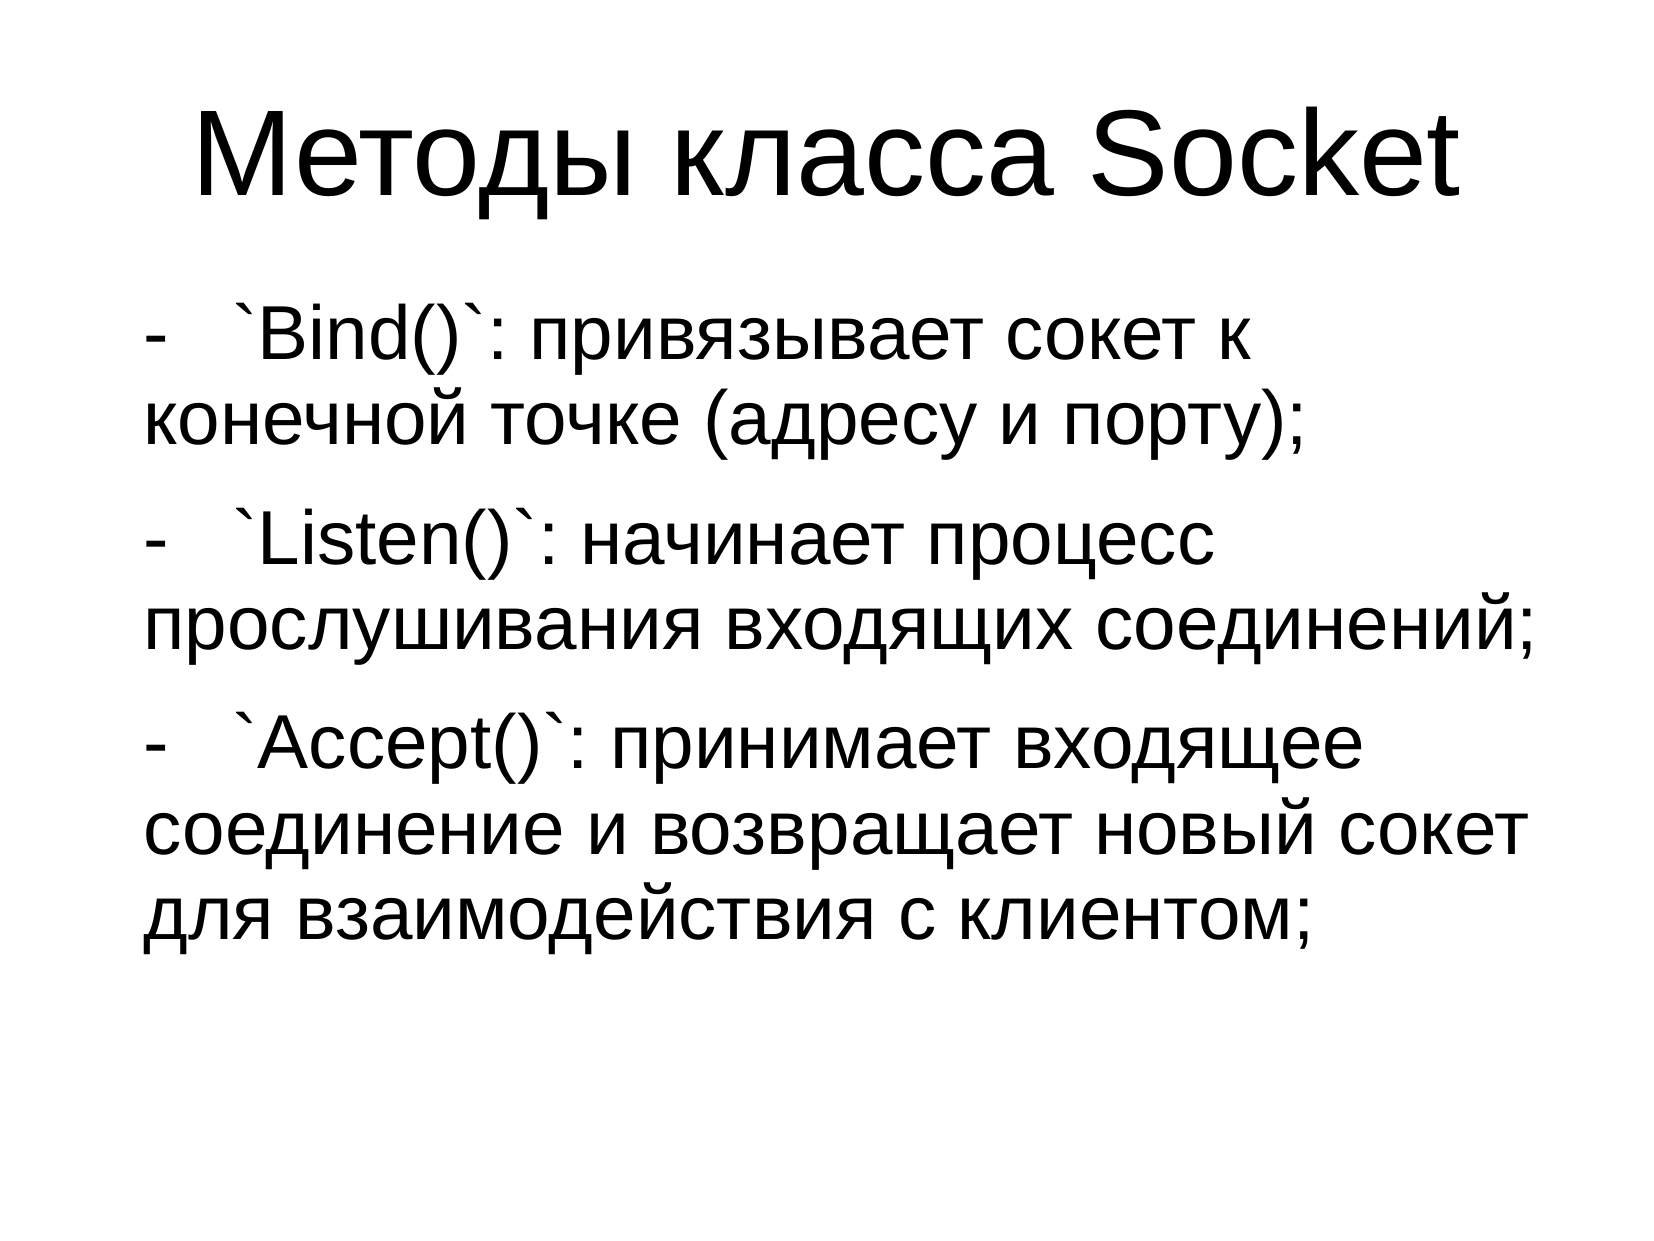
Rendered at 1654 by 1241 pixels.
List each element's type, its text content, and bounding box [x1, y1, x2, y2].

title Методы класса Socket [82, 49, 1571, 257]
list - `Bind()`: привязывает сокет к конечной точке (адресу и порту); - `Listen()`: начинает процесс прослушивания входящих соединений; - `Accept()`: принимает входящее соединение и возвращает новый сокет для взаимодействия с клиентом; [82, 290, 1571, 1010]
